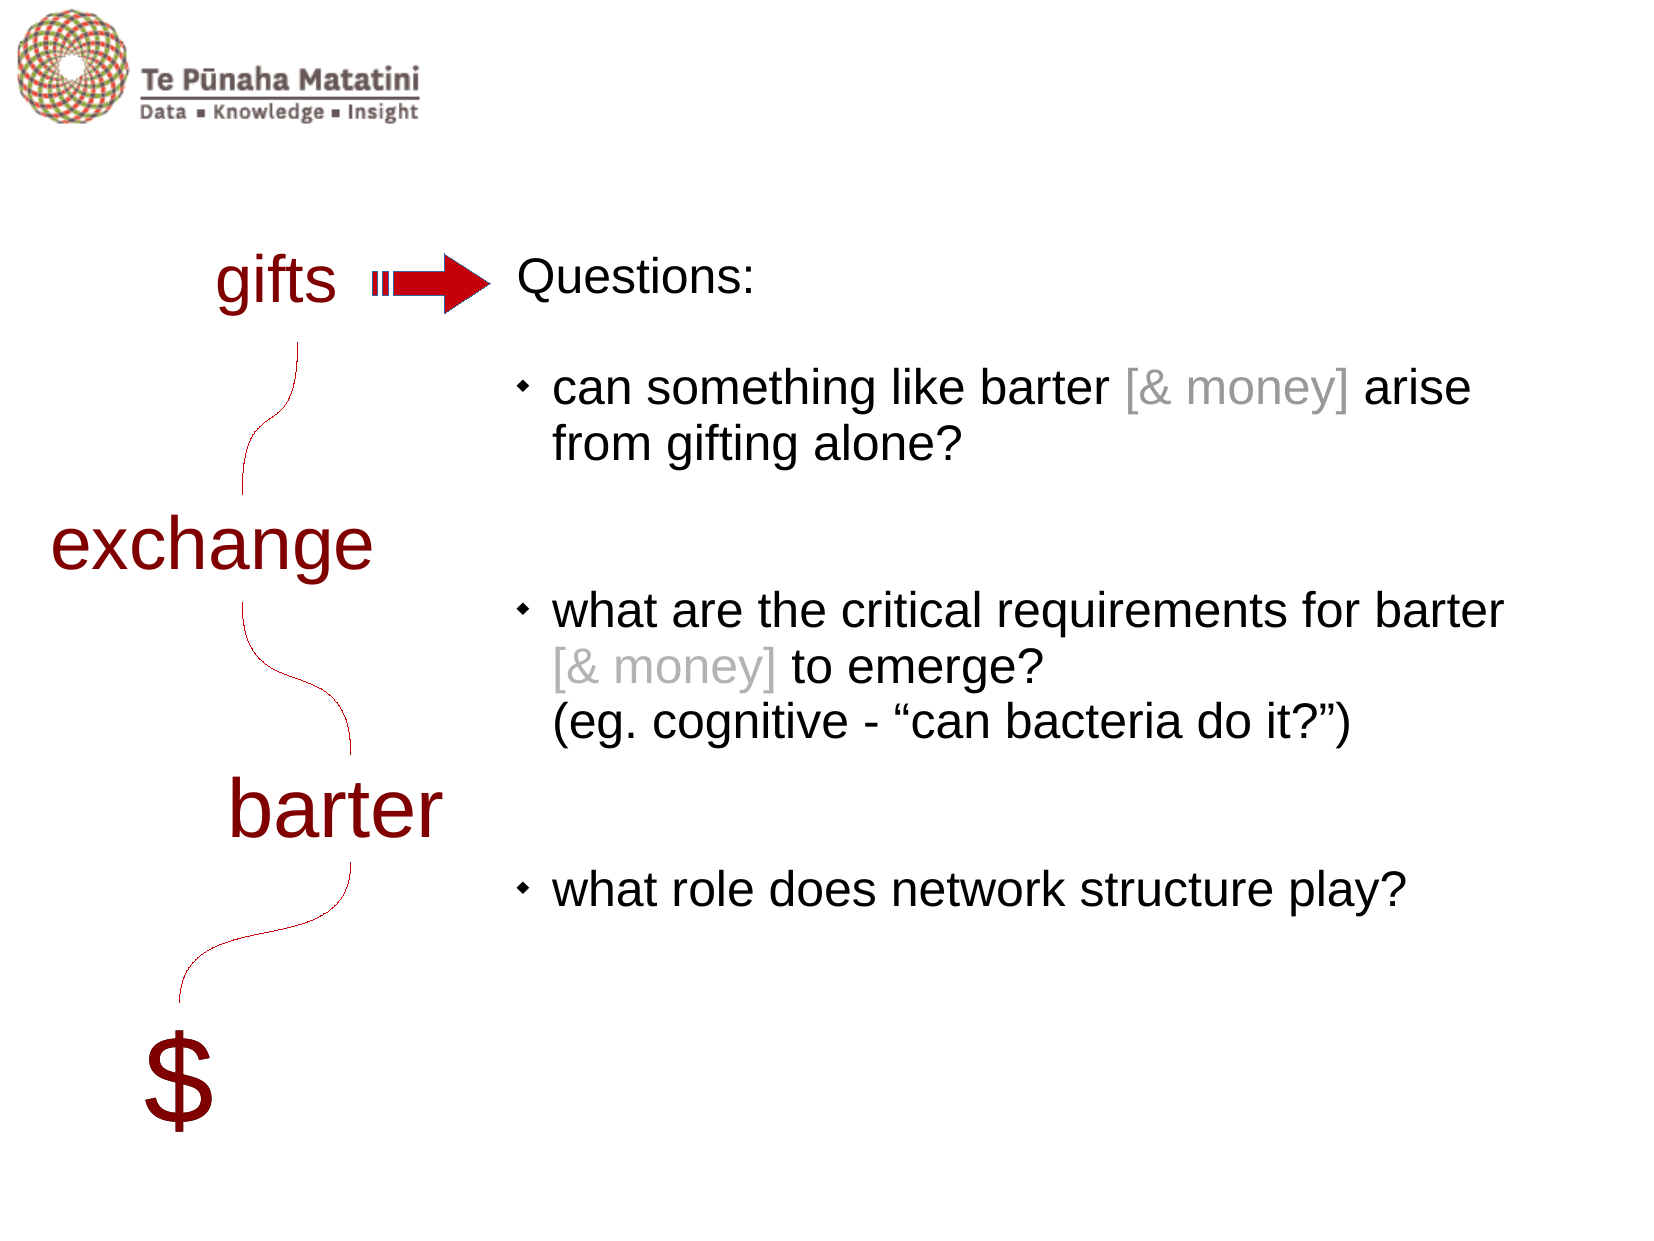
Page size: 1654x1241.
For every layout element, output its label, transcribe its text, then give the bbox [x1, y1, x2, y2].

text_box $ [129, 1002, 230, 1158]
text_box gifts [200, 234, 395, 343]
text_box [372, 271, 378, 296]
text_box barter [212, 754, 489, 863]
picture [17, 0, 455, 148]
text_box [393, 253, 491, 314]
text_box [382, 271, 389, 296]
text_box Questions: can something like barter [& money] arise from gifting alone? what are the critical requirements for barter [& money] to emerge? (eg. cognitive - “can bacteria do it?”) what role does network structure play? [501, 240, 1589, 931]
text_box exchange [35, 494, 449, 603]
